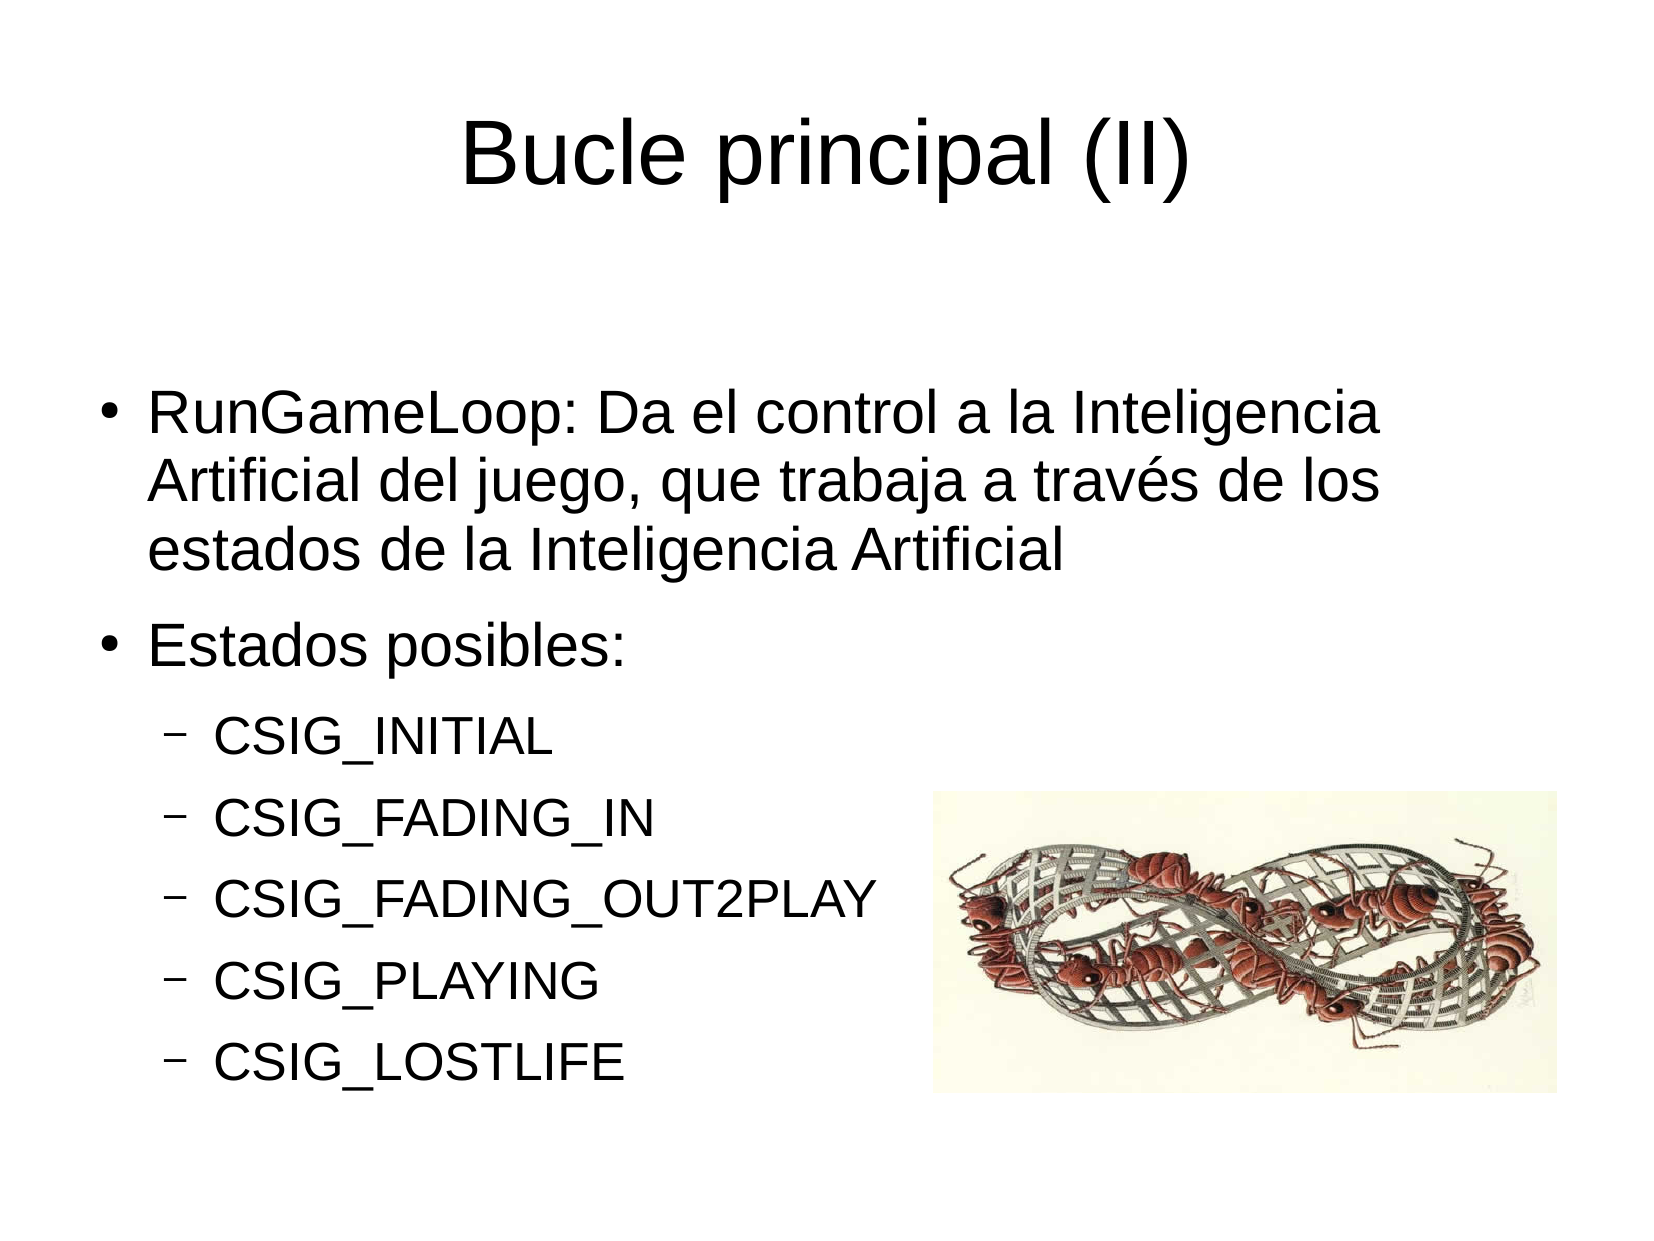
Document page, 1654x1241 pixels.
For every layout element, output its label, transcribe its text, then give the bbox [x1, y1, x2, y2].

picture [933, 791, 1557, 1093]
list RunGameLoop: Da el control a la Inteligencia Artificial del juego, que trabaja a través de los estados de la Inteligencia Artificial Estados posibles: CSIG_INITIAL CSIG_FADING_IN CSIG_FADING_OUT2PLAY CSIG_PLAYING CSIG_LOSTLIFE [82, 377, 1571, 1098]
title Bucle principal (II) [82, 49, 1571, 257]
